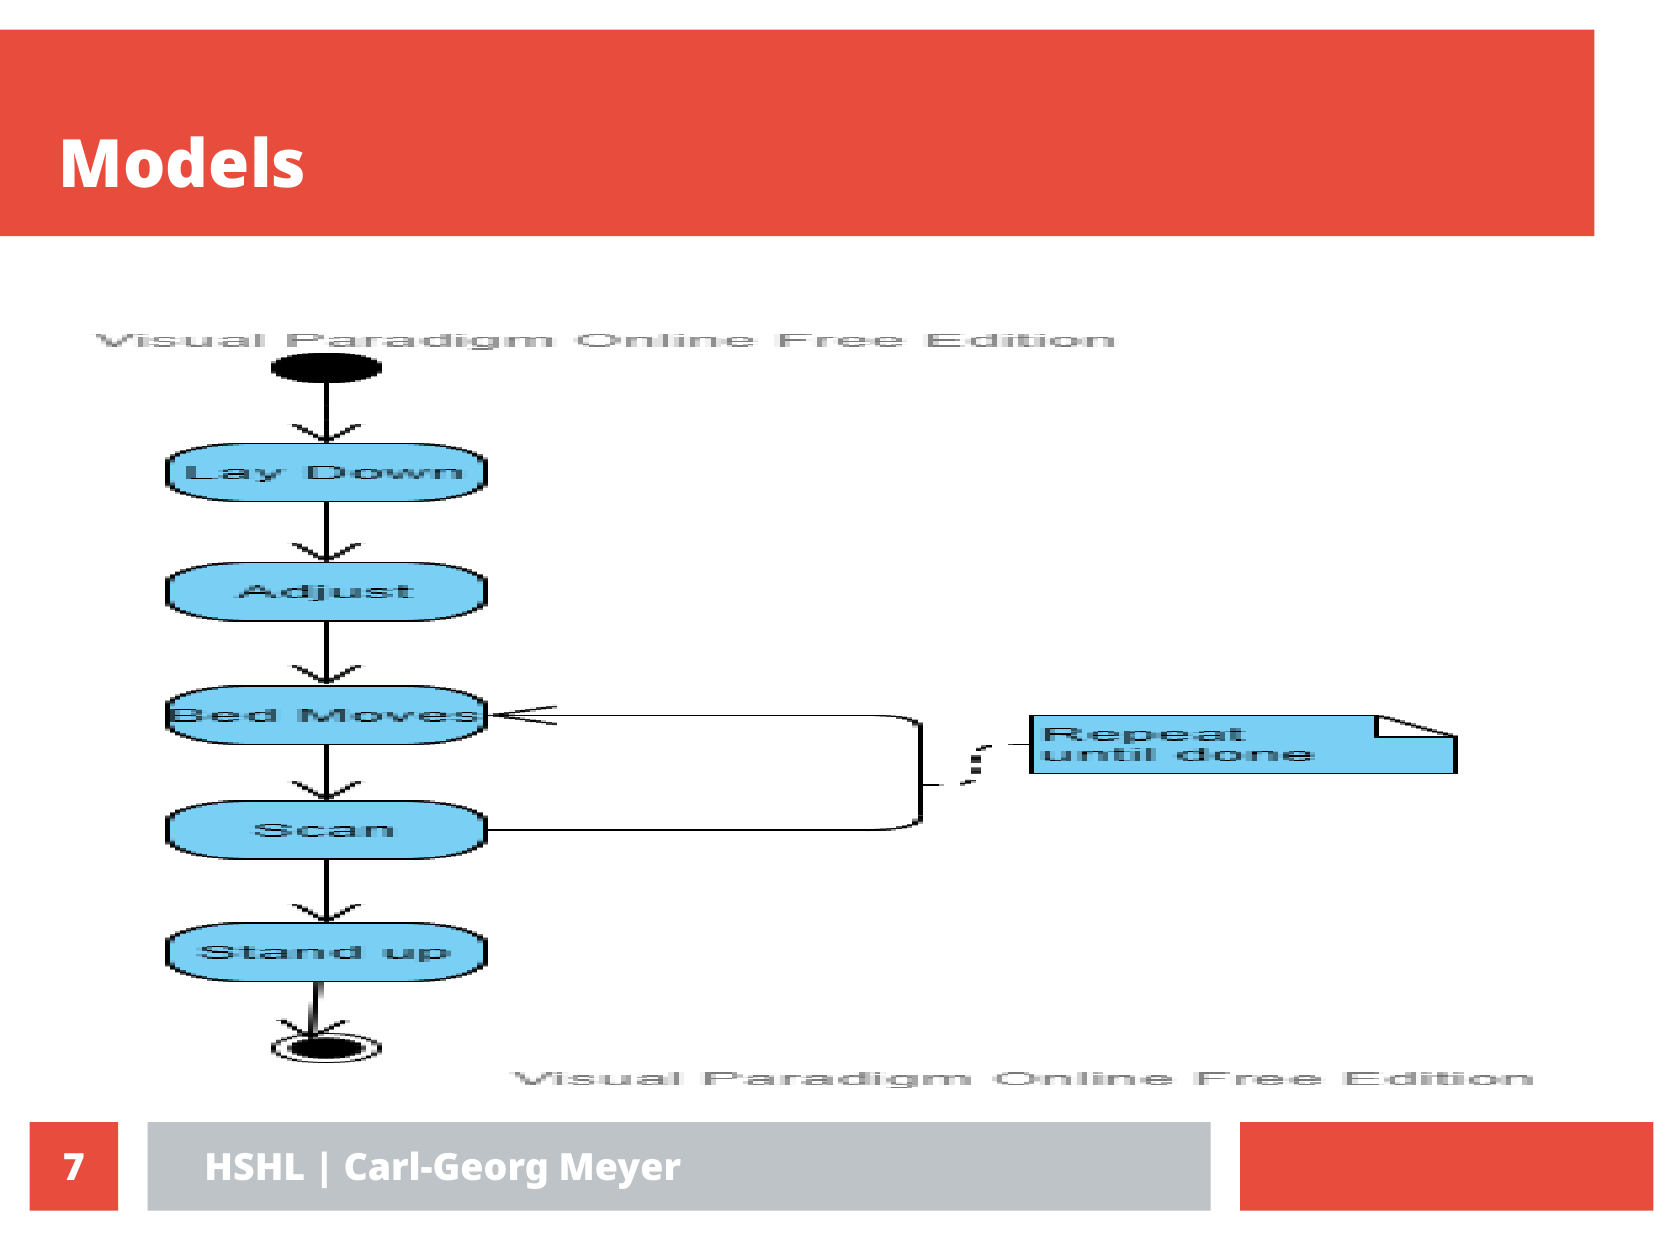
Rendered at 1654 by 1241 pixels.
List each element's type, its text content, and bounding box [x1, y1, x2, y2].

picture [59, 324, 1565, 1093]
title Models [59, 59, 1595, 207]
